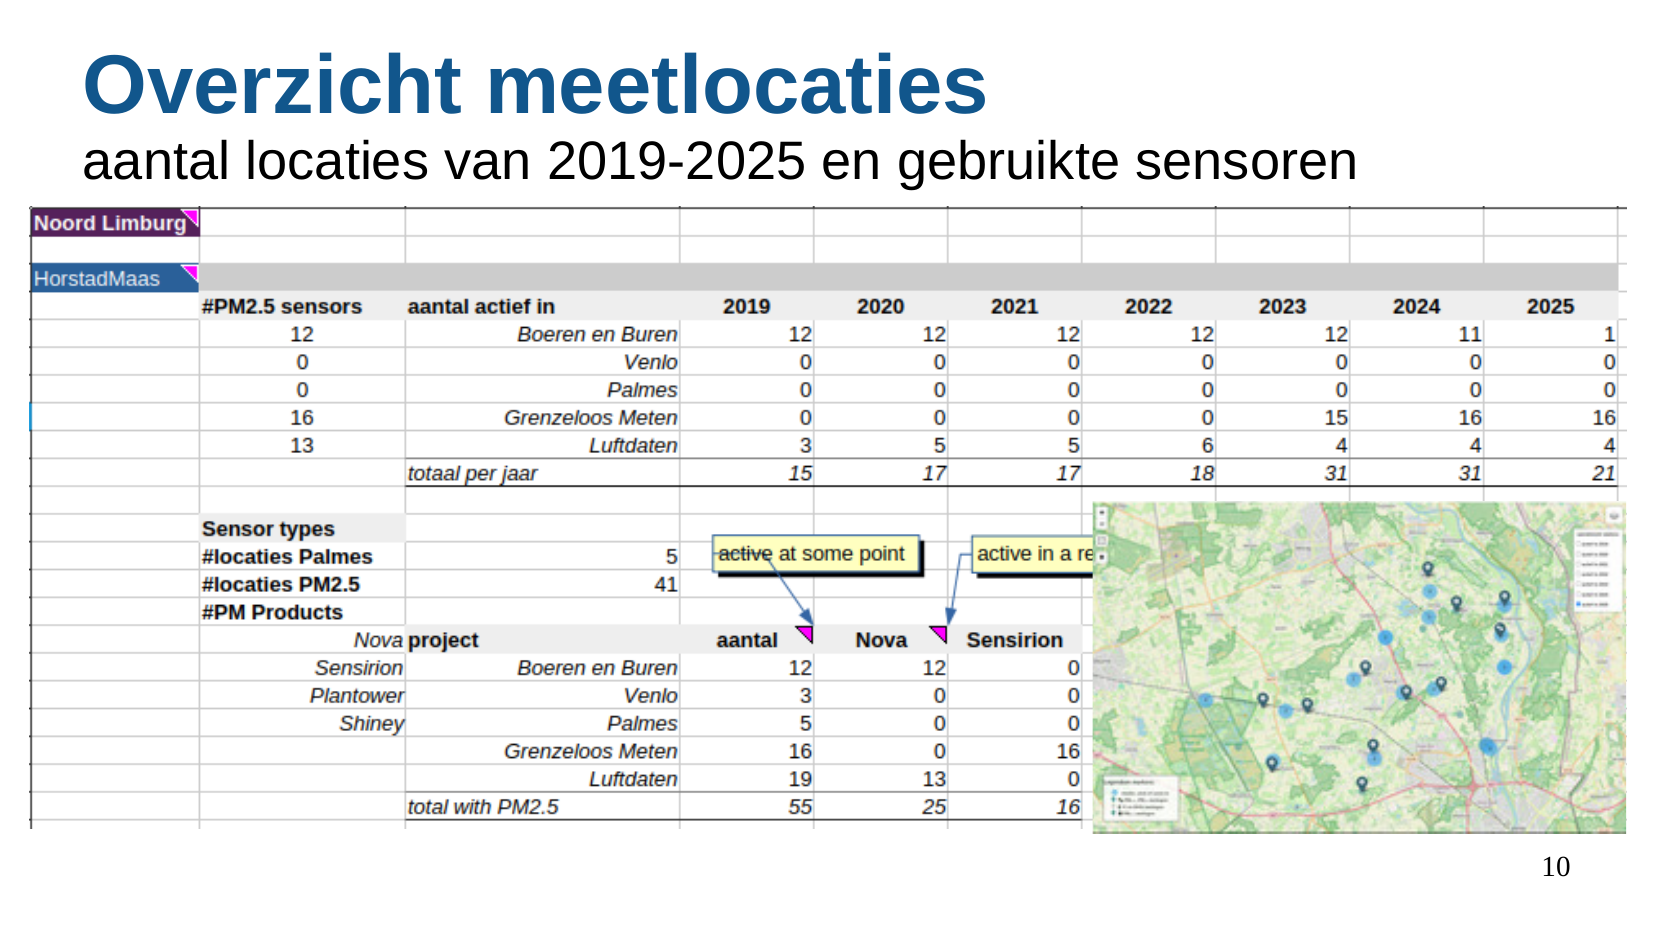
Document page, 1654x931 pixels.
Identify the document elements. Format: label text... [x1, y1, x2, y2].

title Overzicht meetlocaties aantal locaties van 2019-2025 en gebruikte sensoren [82, 37, 1571, 192]
picture [29, 206, 1627, 834]
